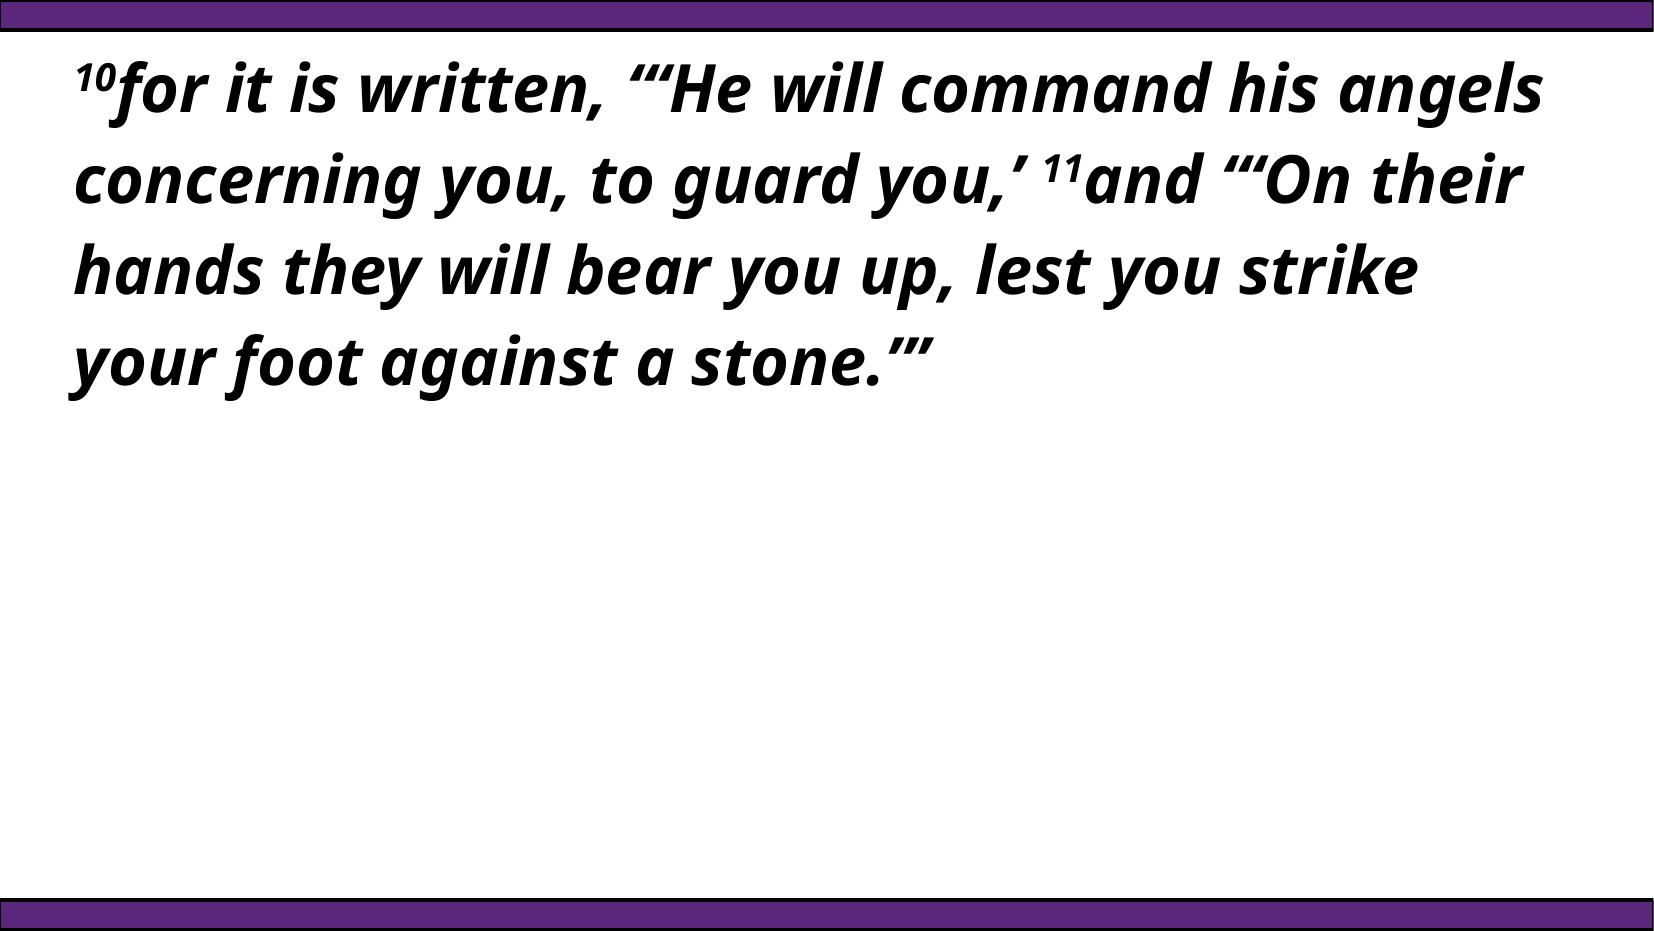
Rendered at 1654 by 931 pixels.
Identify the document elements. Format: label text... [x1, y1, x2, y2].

picture [0, 31, 1654, 900]
text_box [0, 900, 1654, 931]
text_box 10for it is written, “‘He will command his angels concerning you, to guard you,’ 11and “‘On their hands they will bear you up, lest you strike your foot against a stone.’” [58, 34, 1589, 405]
text_box [0, 0, 1654, 31]
